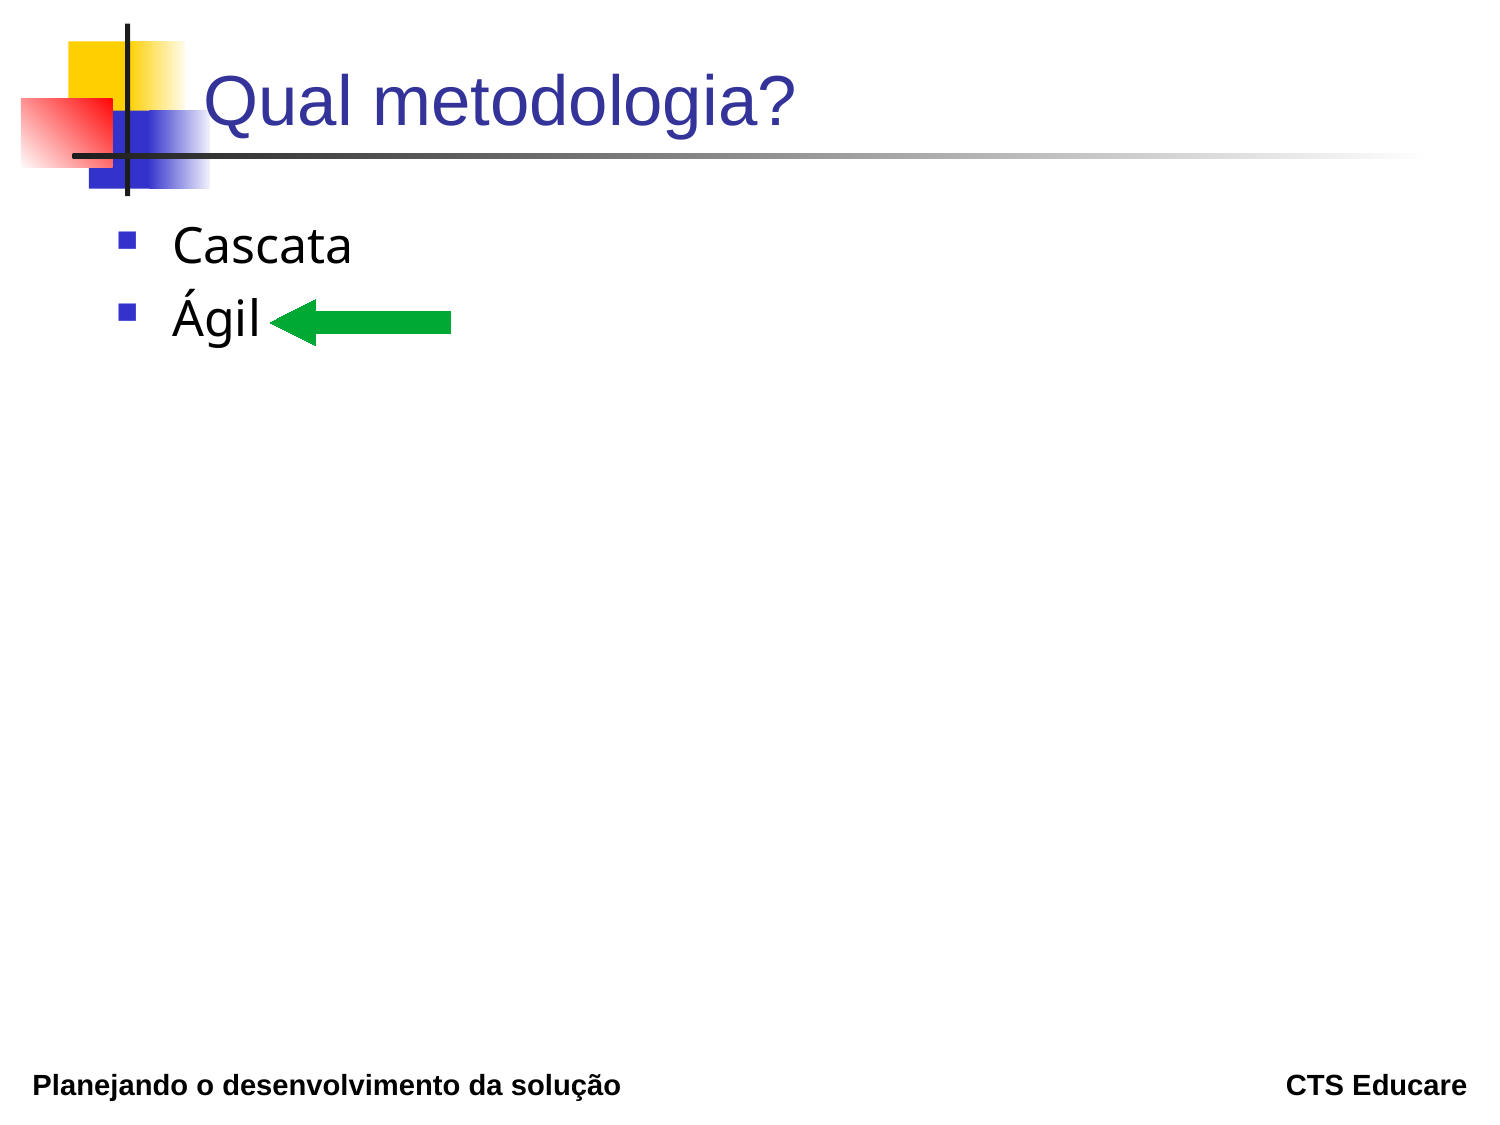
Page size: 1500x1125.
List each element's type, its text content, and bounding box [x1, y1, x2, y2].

title Qual metodologia? [188, 46, 1468, 149]
list Cascata Ágil [100, 206, 1447, 1024]
text_box [270, 299, 451, 346]
